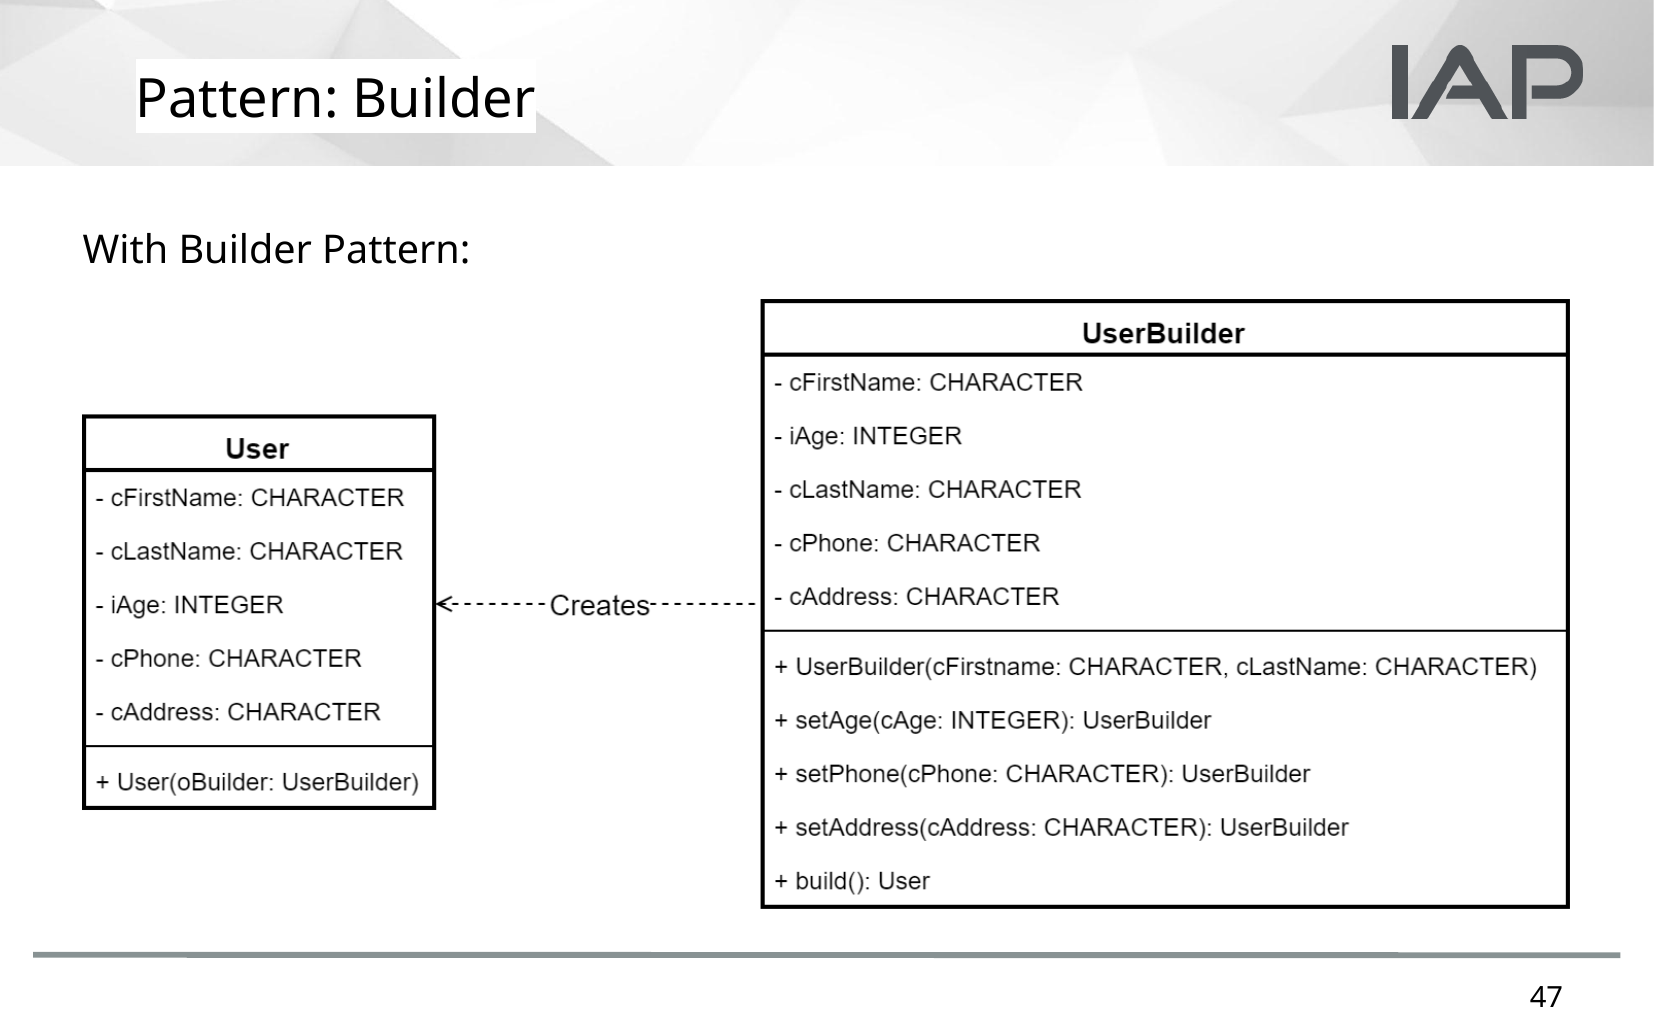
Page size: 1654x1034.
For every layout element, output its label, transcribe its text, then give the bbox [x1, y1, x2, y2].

picture [0, 0, 1654, 166]
list With Builder Pattern: [82, 221, 1571, 296]
picture [82, 298, 1571, 912]
title Pattern: Builder [135, 41, 1264, 152]
